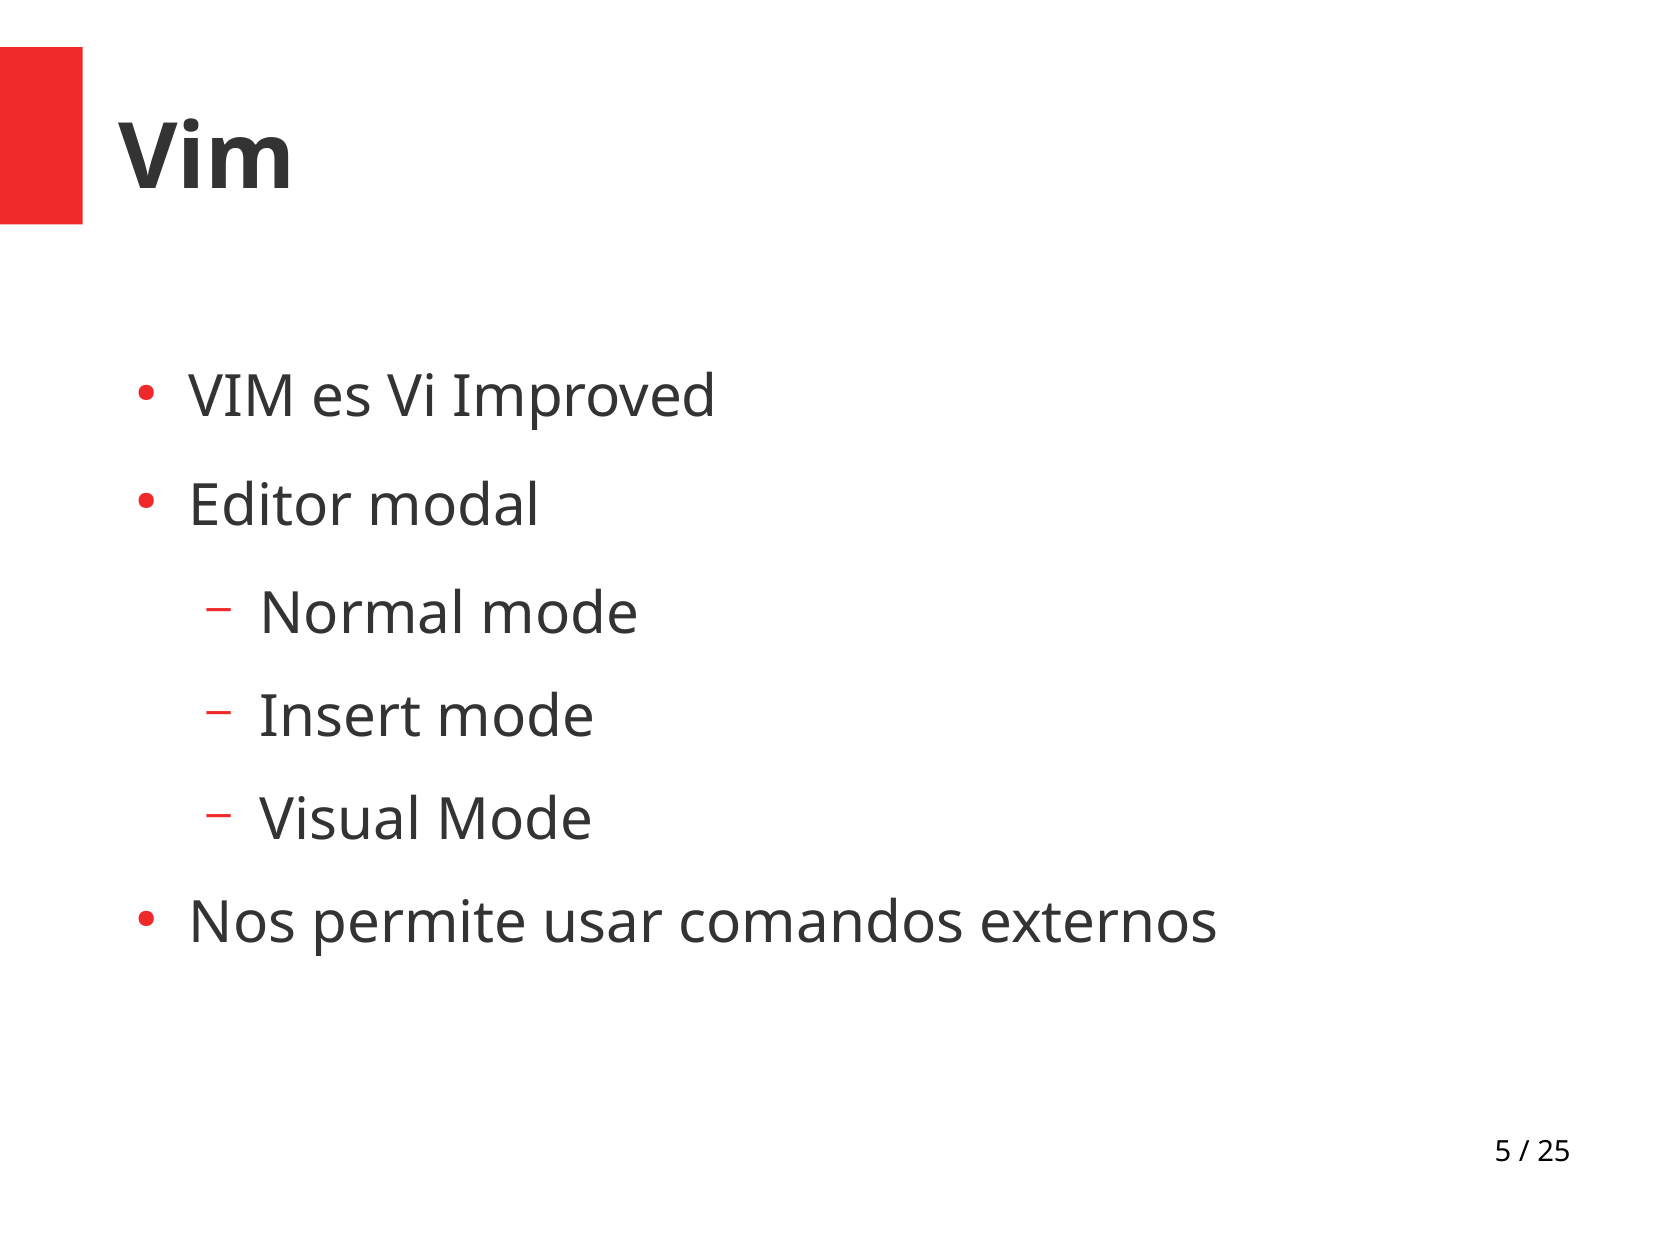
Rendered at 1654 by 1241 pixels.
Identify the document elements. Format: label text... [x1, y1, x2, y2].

title Vim [118, 49, 1571, 257]
list VIM es Vi Improved Editor modal Normal mode Insert mode Visual Mode Nos permite usar comandos externos [118, 354, 1536, 1074]
